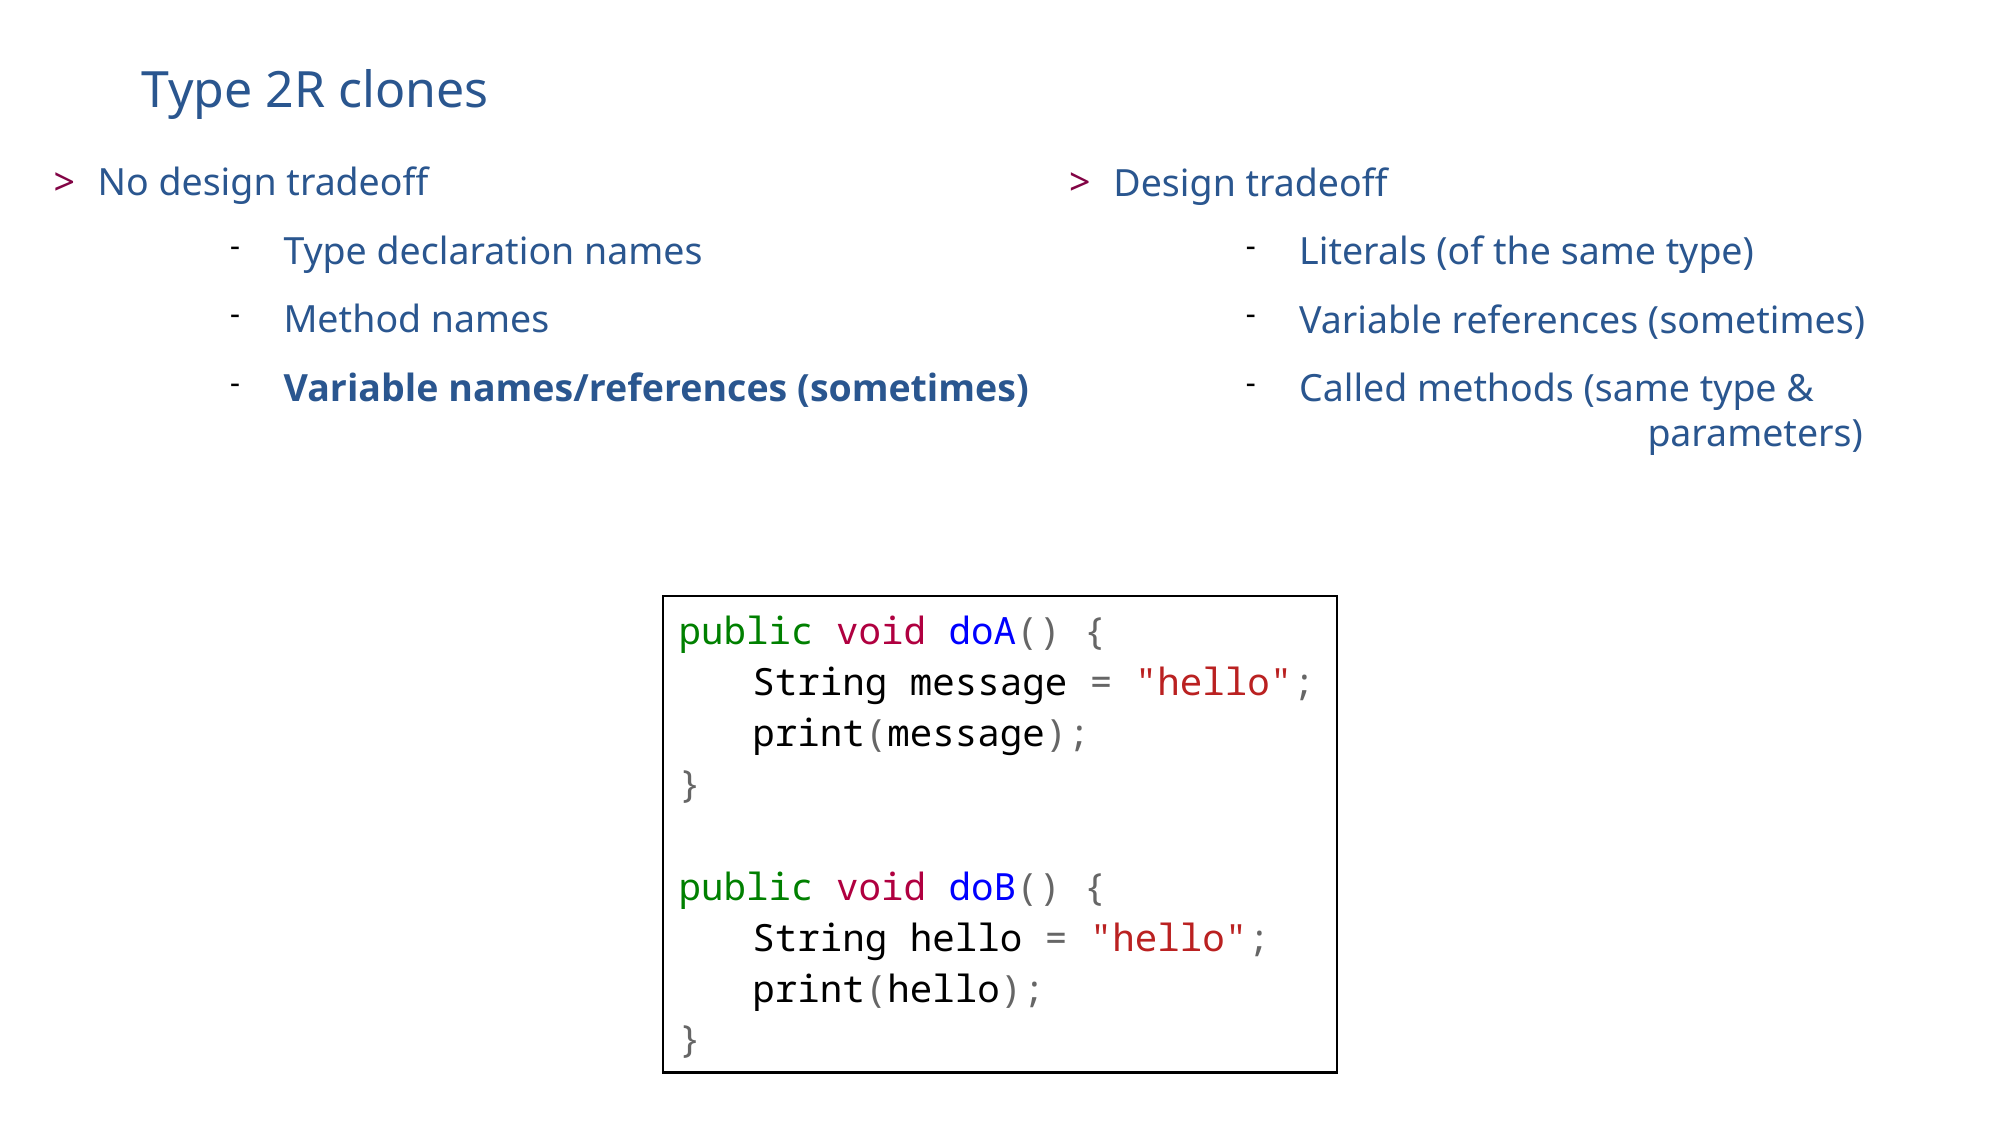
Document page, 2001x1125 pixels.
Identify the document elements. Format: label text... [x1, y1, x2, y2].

text_box No design tradeoff Type declaration names Method names Variable names/references (sometimes) [53, 153, 1175, 402]
text_box public void doA() { String message = "hello"; print(message); } public void doB() { String hello = "hello"; print(hello); } [662, 596, 1338, 1040]
text_box Design tradeoff Literals (of the same type) Variable references (sometimes) Called methods (same type & parameters) [1175, 154, 1967, 402]
text_box Type 2R clones [142, 59, 1842, 124]
